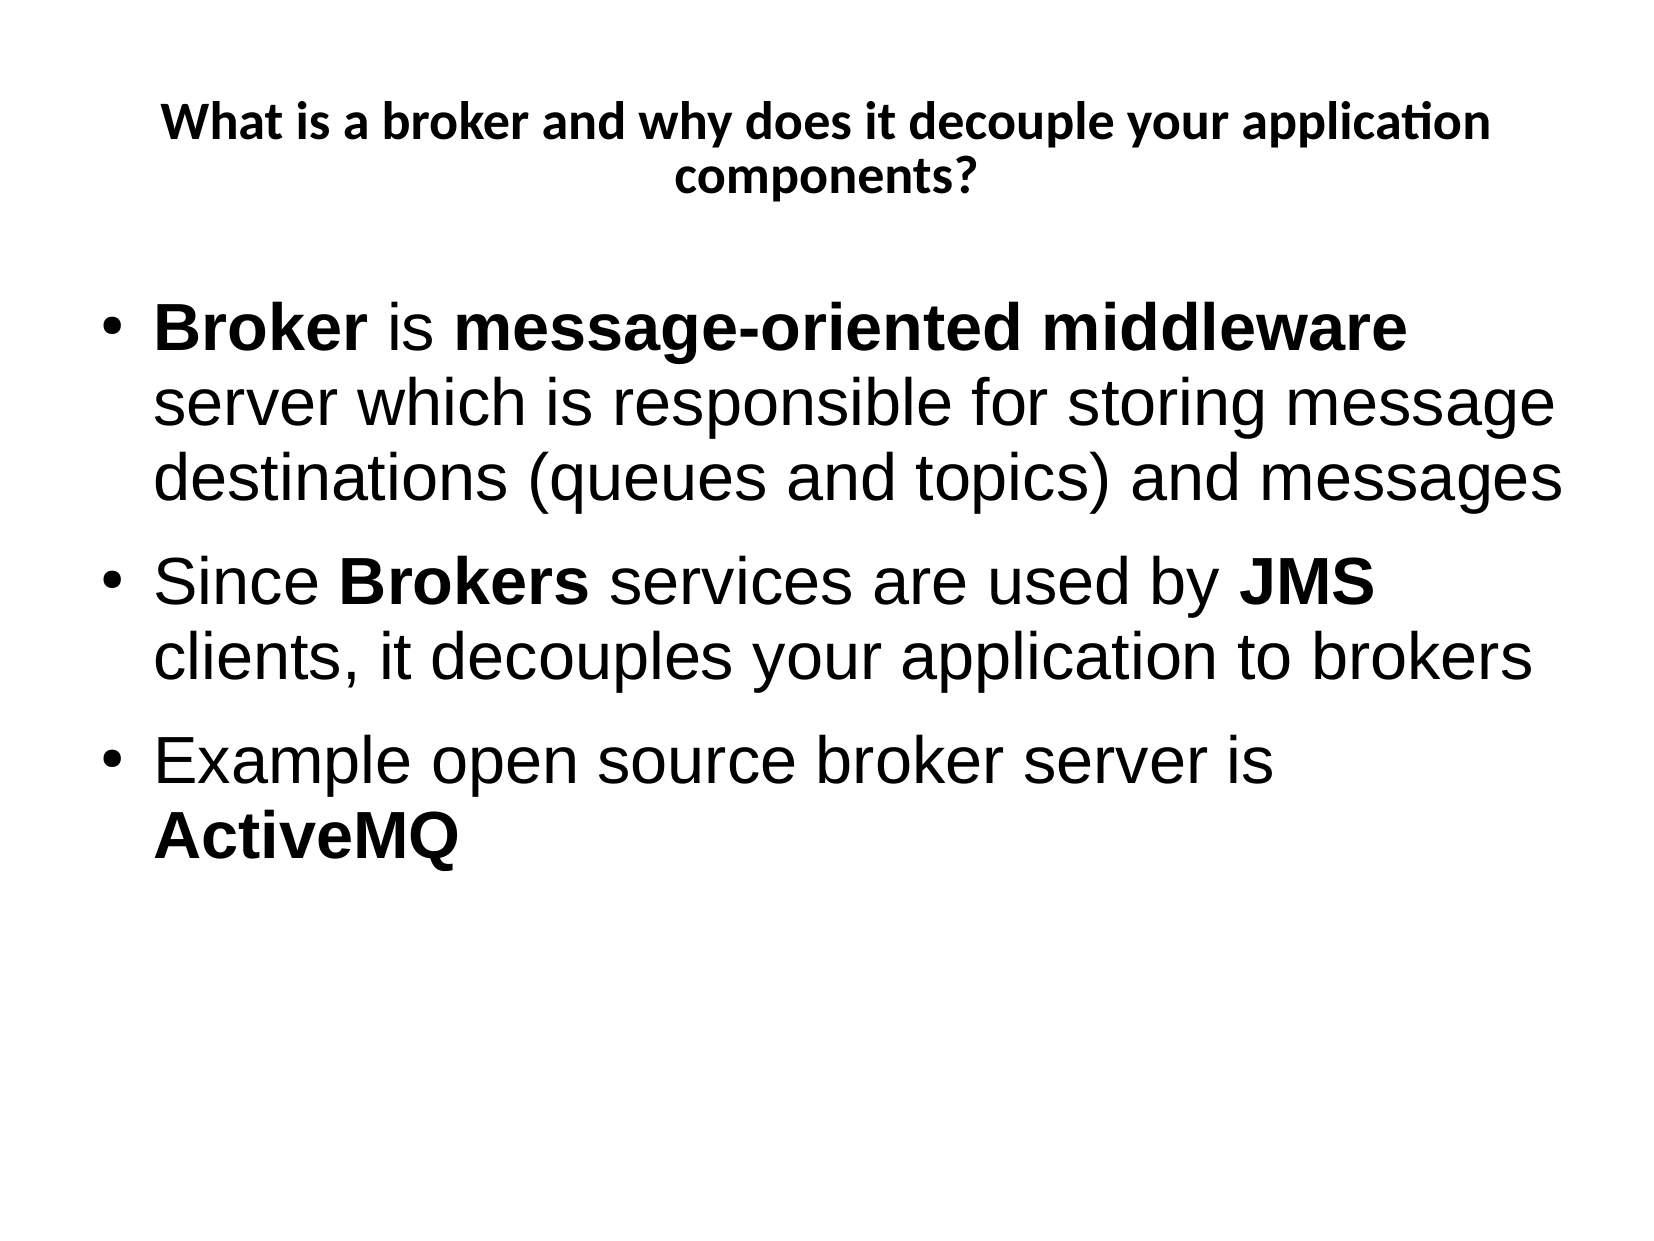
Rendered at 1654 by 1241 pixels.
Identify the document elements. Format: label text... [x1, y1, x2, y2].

title What is a broker and why does it decouple your application components? [82, 49, 1571, 257]
list Broker is message-oriented middleware server which is responsible for storing message destinations (queues and topics) and messages Since Brokers services are used by JMS clients, it decouples your application to brokers Example open source broker server is ActiveMQ [82, 290, 1571, 1153]
